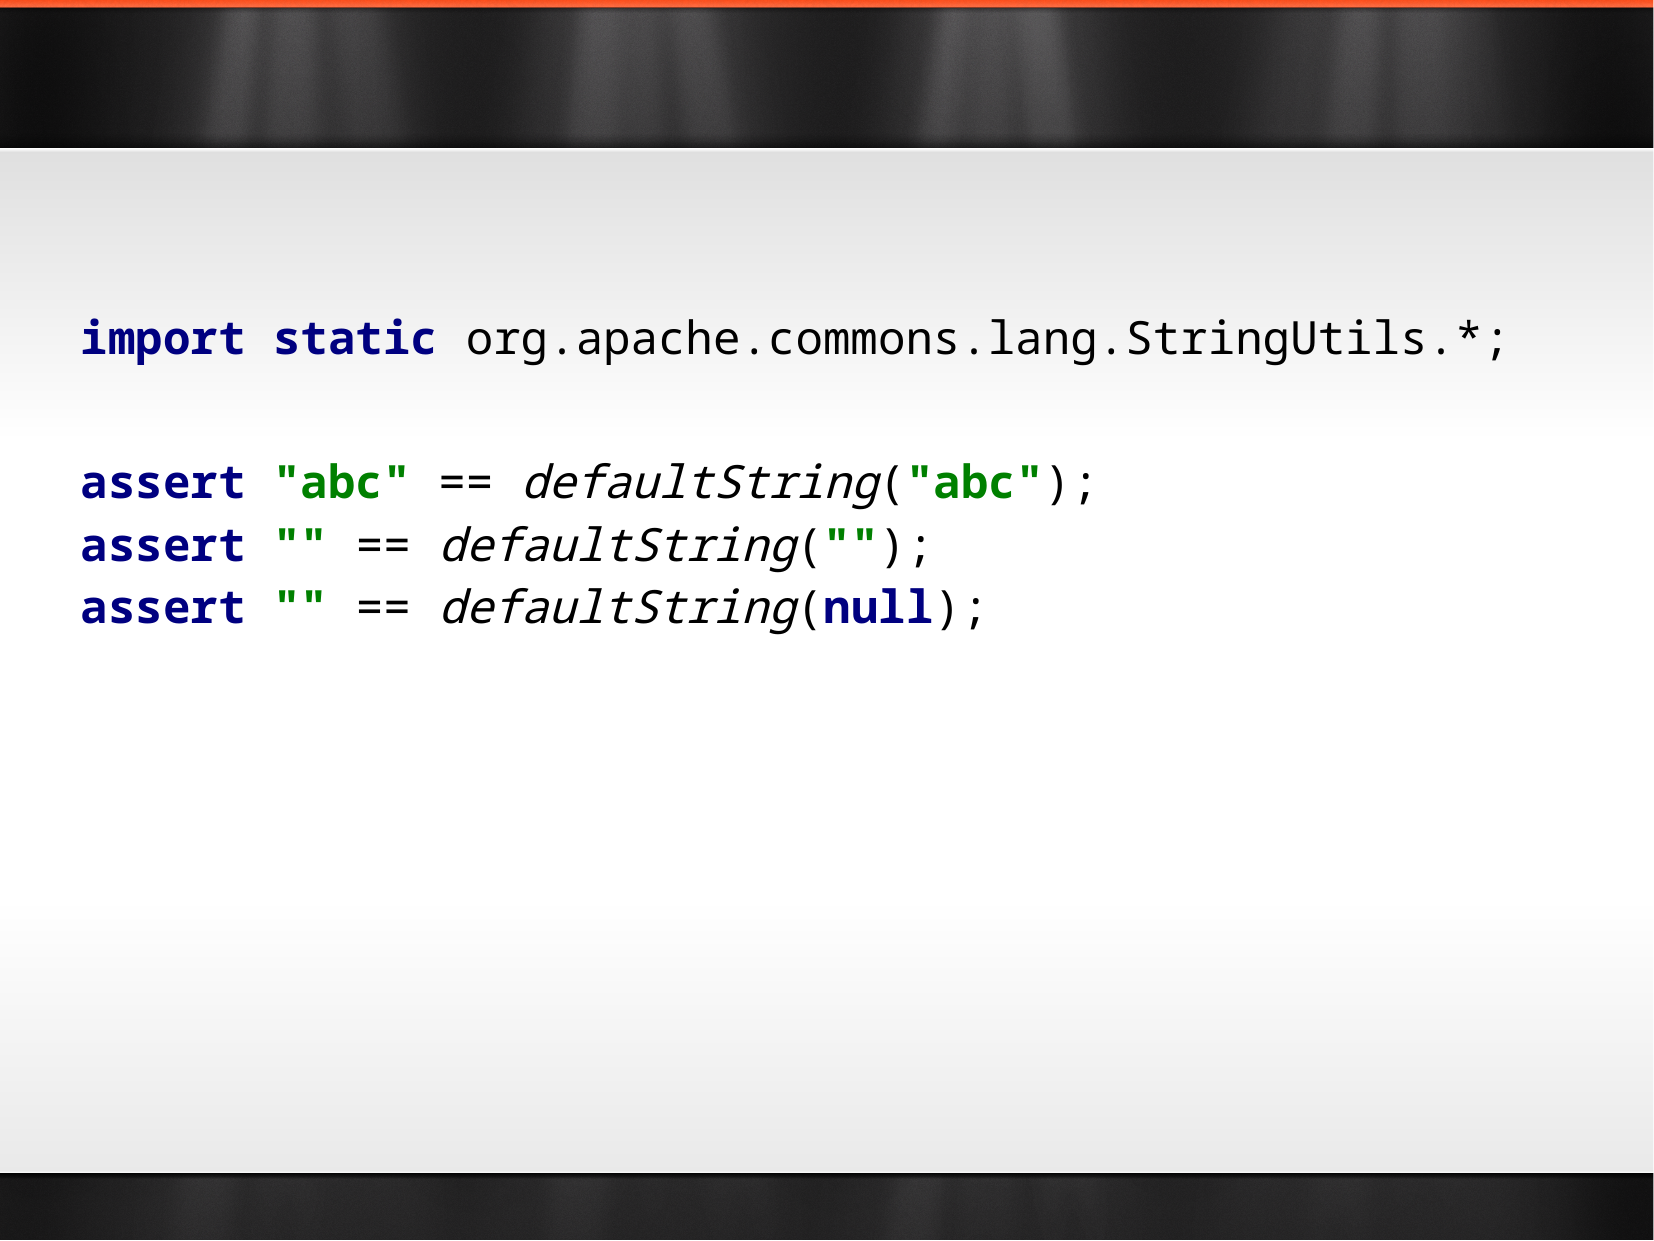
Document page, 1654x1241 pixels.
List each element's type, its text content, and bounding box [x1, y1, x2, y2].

subtitle import static org.apache.commons.lang.StringUtils.*; assert "abc" == defaultString("abc"); assert "" == defaultString(""); assert "" == defaultString(null); [80, 305, 1570, 1125]
picture [0, 0, 1654, 1240]
